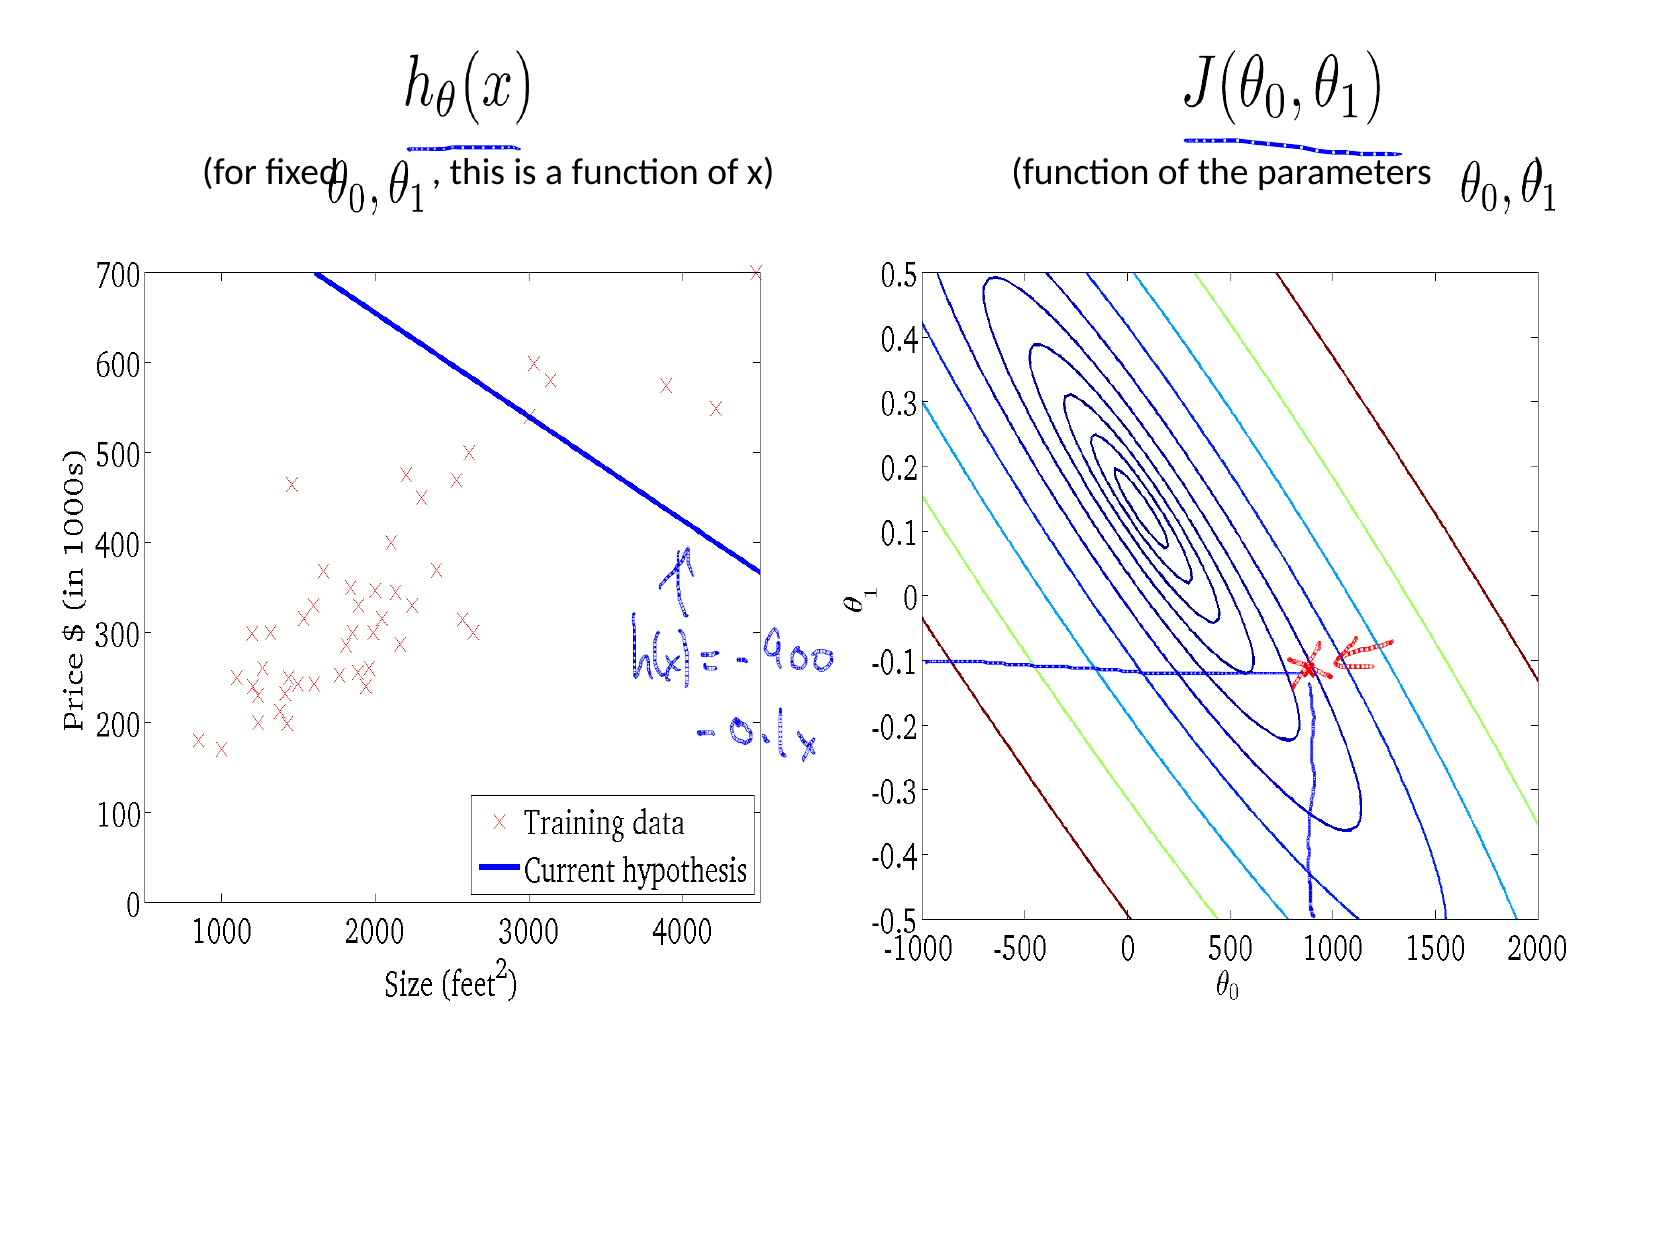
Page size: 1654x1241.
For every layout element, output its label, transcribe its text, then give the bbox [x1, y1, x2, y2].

text_box (for fixed , this is a function of x) [187, 139, 401, 200]
picture [41, 132, 1613, 1006]
picture [1184, 50, 1380, 125]
text_box (function of the parameters ) [1407, 139, 1561, 200]
picture [405, 50, 529, 125]
